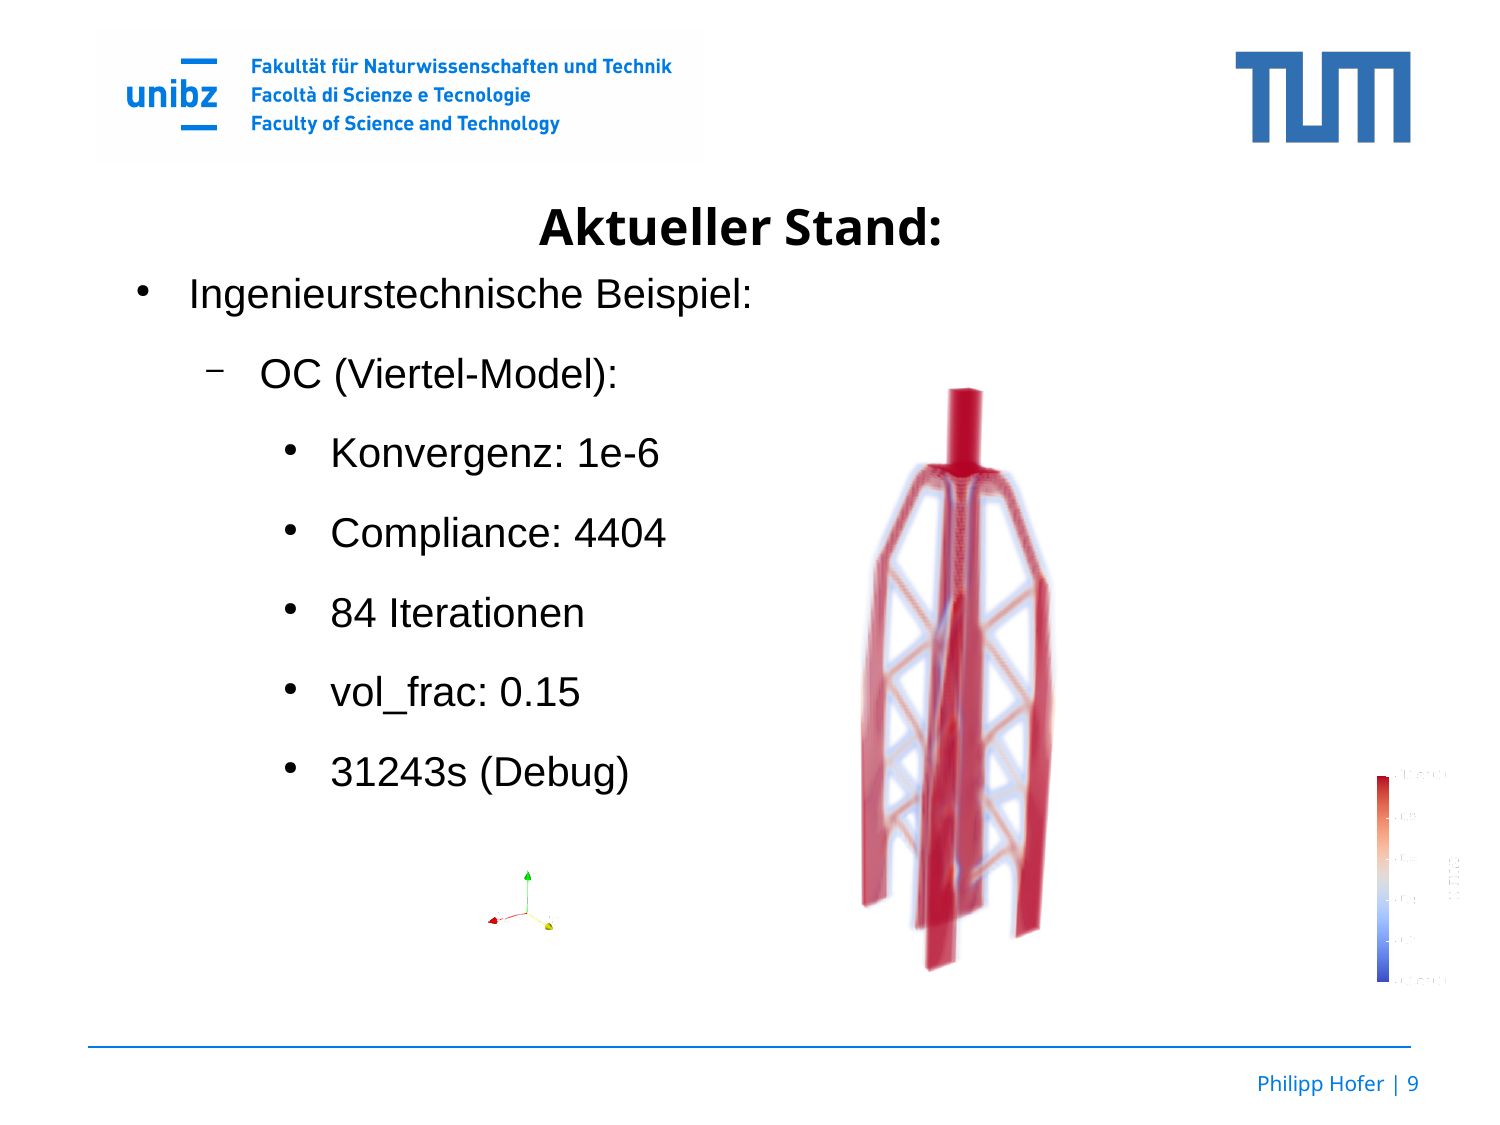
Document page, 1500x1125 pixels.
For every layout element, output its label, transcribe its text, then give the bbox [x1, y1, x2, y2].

picture [448, 366, 1465, 991]
picture [97, 28, 703, 164]
text_box Ingenieurstechnische Beispiel: OC (Viertel-Model): Konvergenz: 1e-6 Compliance: 4404 84 Iterationen vol_frac: 0.15 31243s (Debug) [103, 259, 1335, 996]
text_box Aktueller Stand: [103, 137, 1397, 300]
picture [1145, 0, 1500, 233]
